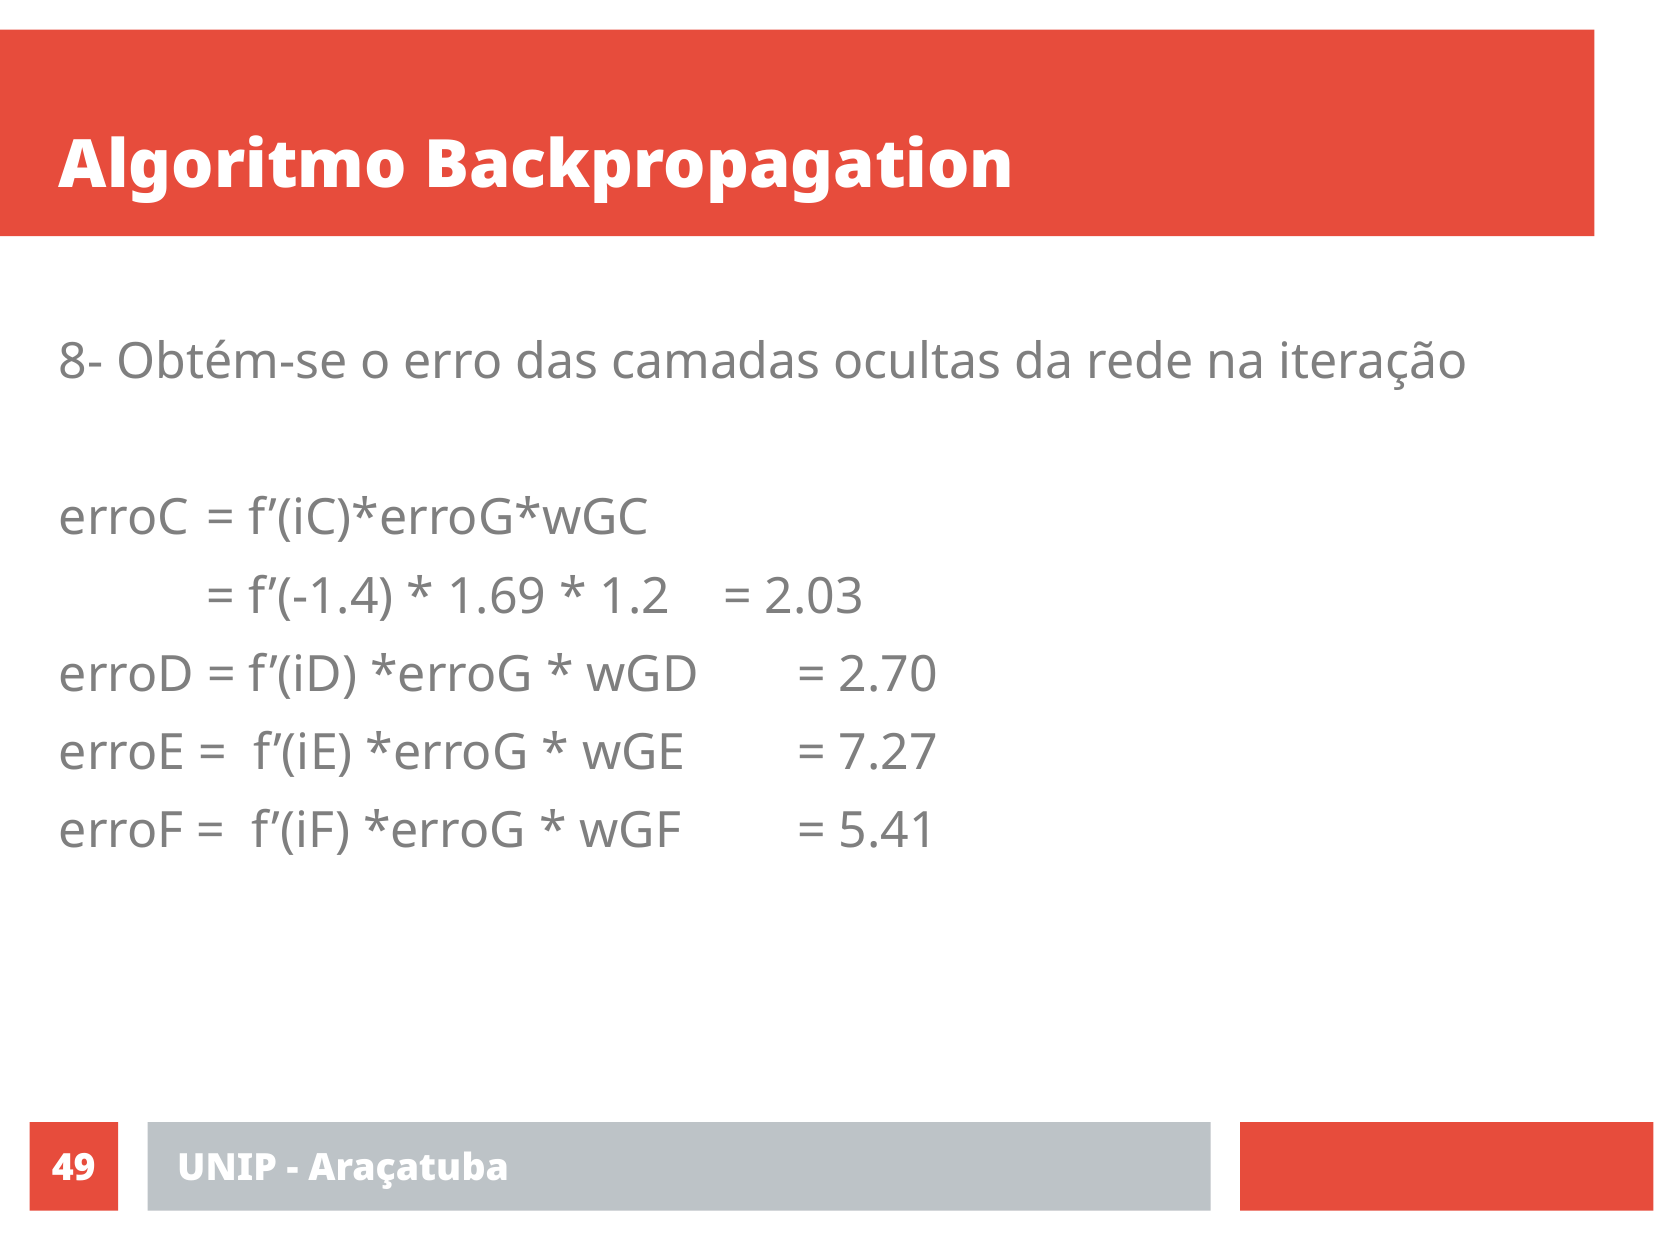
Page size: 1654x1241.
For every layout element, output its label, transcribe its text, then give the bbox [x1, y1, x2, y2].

list 8- Obtém-se o erro das camadas ocultas da rede na iteração erroC = f’(iC)*erroG*wGC = f’(-1.4) * 1.69 * 1.2 = 2.03 erroD = f’(iD) *erroG * wGD = 2.70 erroE = f’(iE) *erroG * wGE = 7.27 erroF = f’(iF) *erroG * wGF = 5.41 [59, 324, 1565, 1093]
title Algoritmo Backpropagation [59, 59, 1595, 207]
